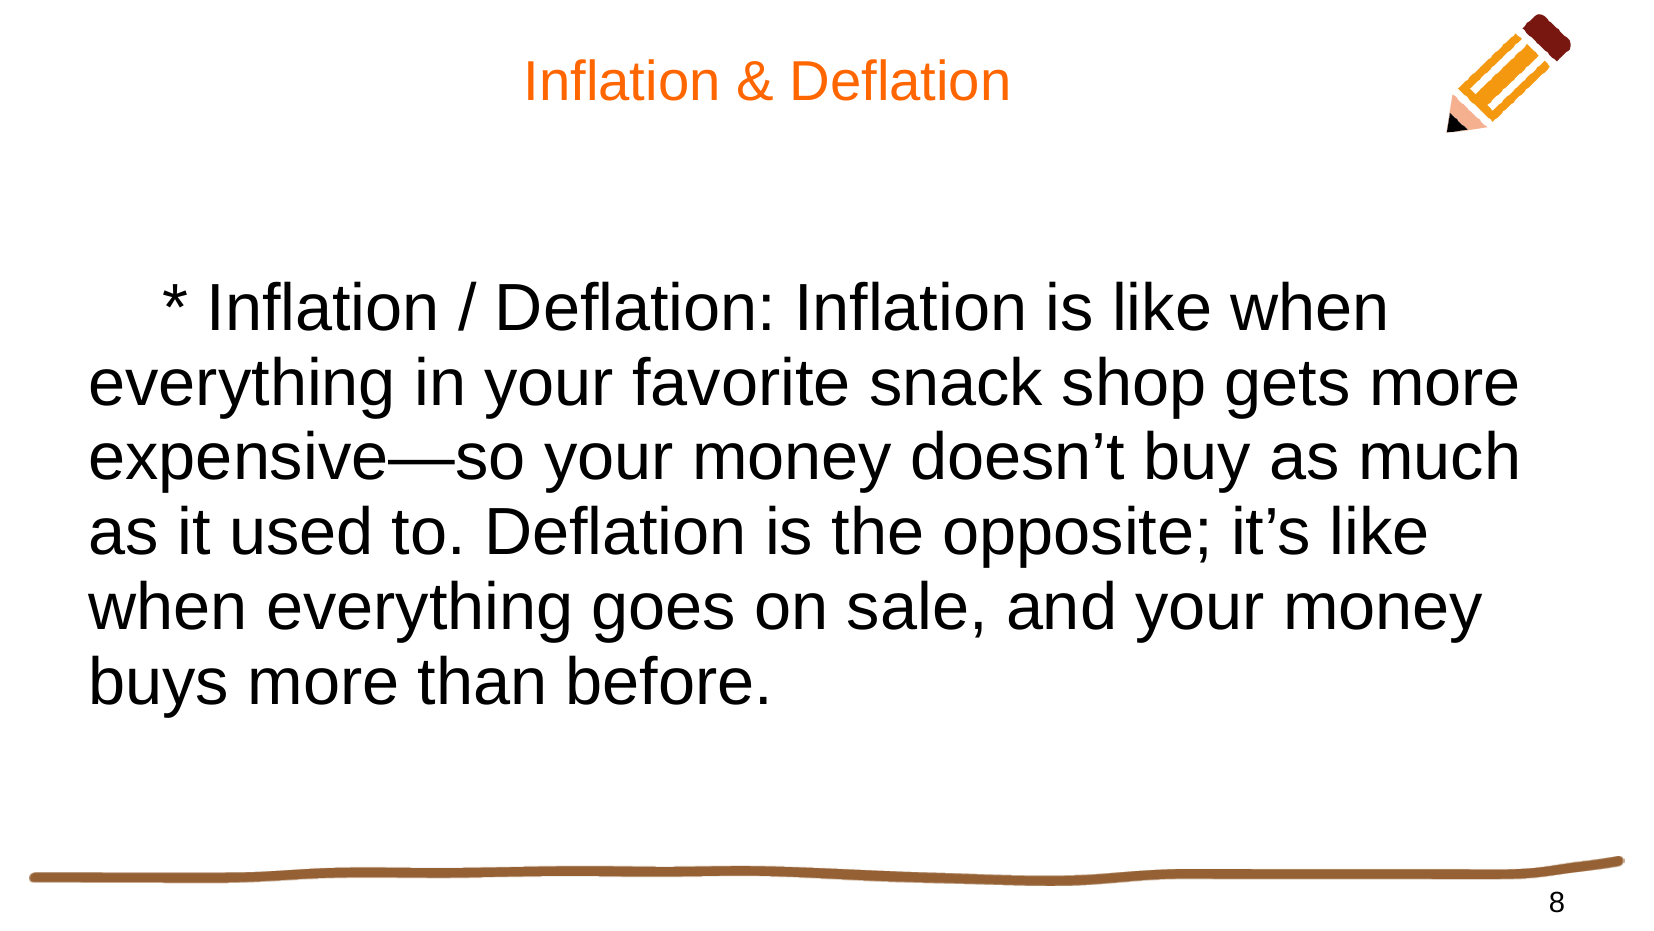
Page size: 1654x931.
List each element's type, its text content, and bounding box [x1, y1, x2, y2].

picture [29, 856, 1625, 886]
title Inflation & Deflation [88, 29, 1447, 133]
subtitle * Inflation / Deflation: Inflation is like when everything in your favorite snack shop gets more expensive—so your money doesn’t buy as much as it used to. Deflation is the opposite; it’s like when everything goes on sale, and your money buys more than before. [88, 206, 1565, 857]
picture [1446, 14, 1571, 133]
